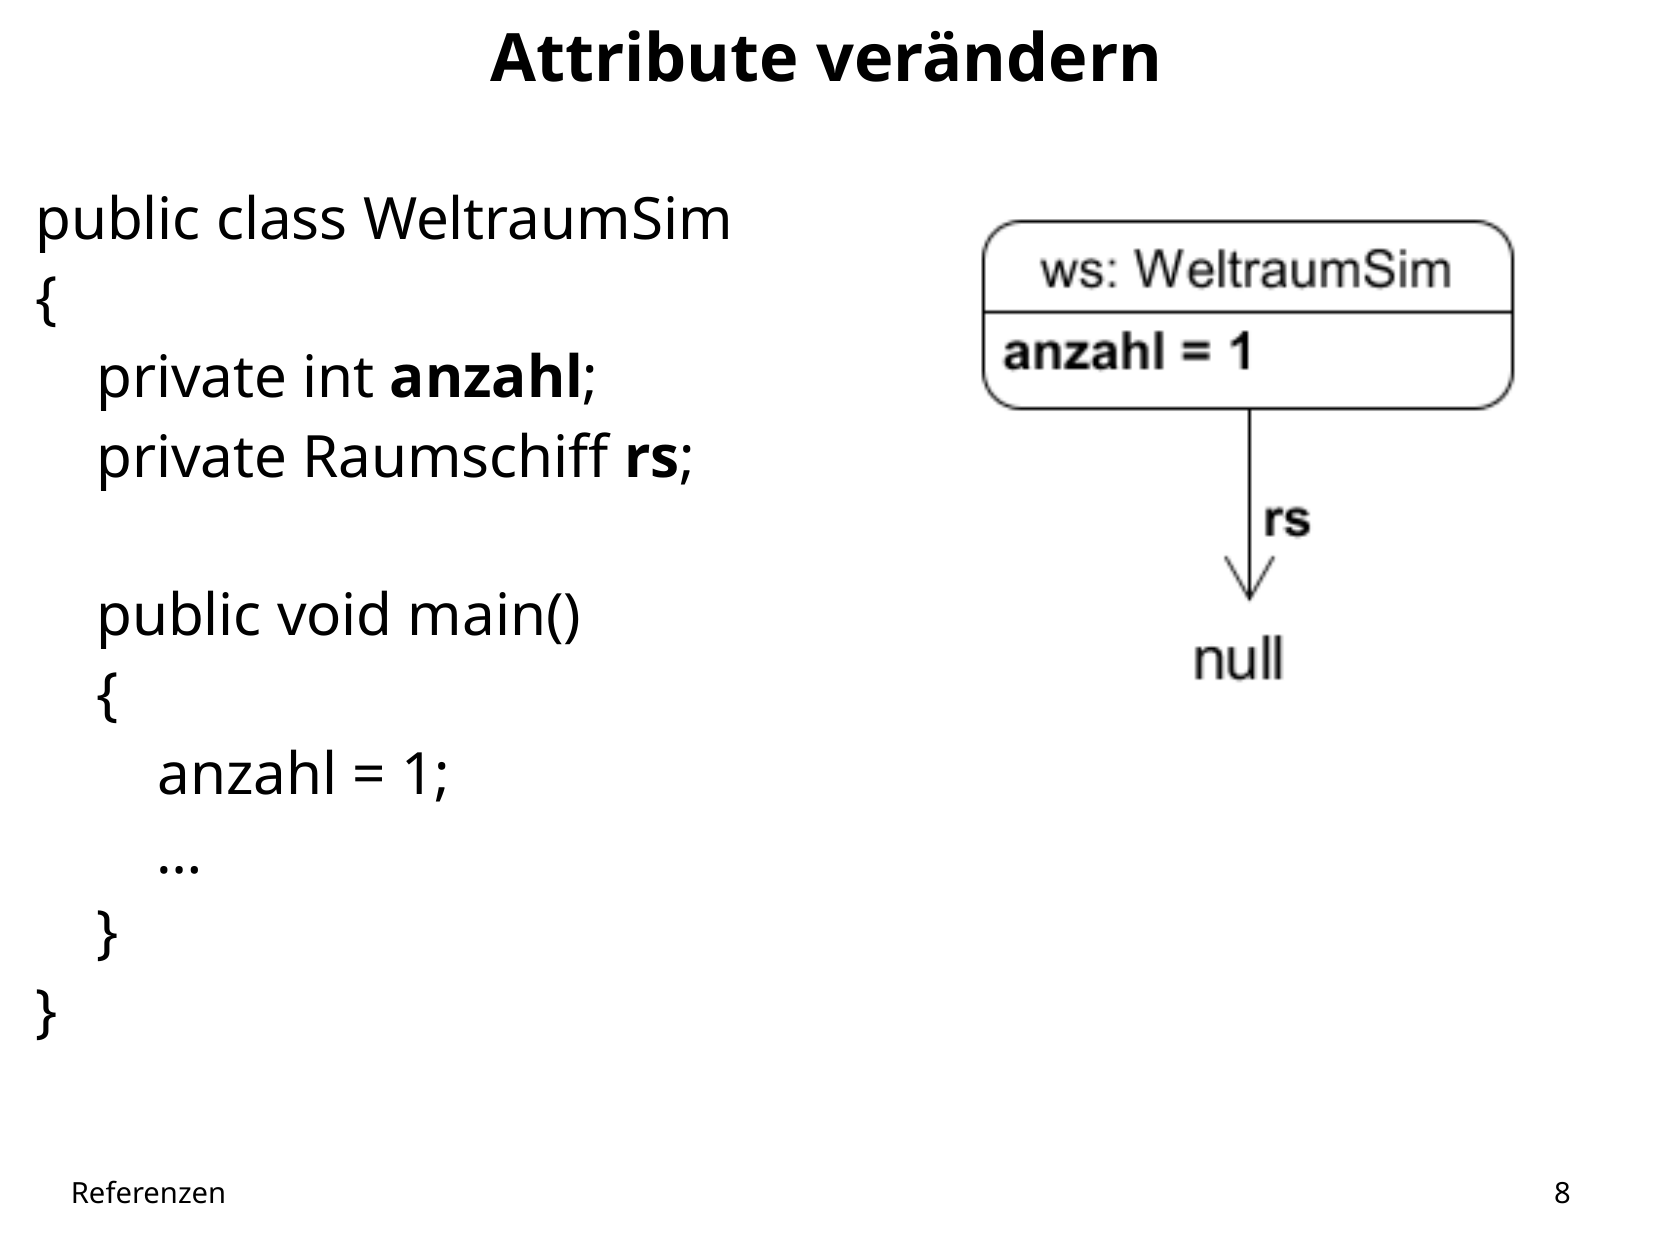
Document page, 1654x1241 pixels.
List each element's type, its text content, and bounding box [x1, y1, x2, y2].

picture [980, 218, 1518, 686]
list public class WeltraumSim { private int anzahl; private Raumschiff rs; public void main() { anzahl = 1; … } } [35, 177, 839, 1158]
title Attribute verändern [0, 5, 1654, 107]
